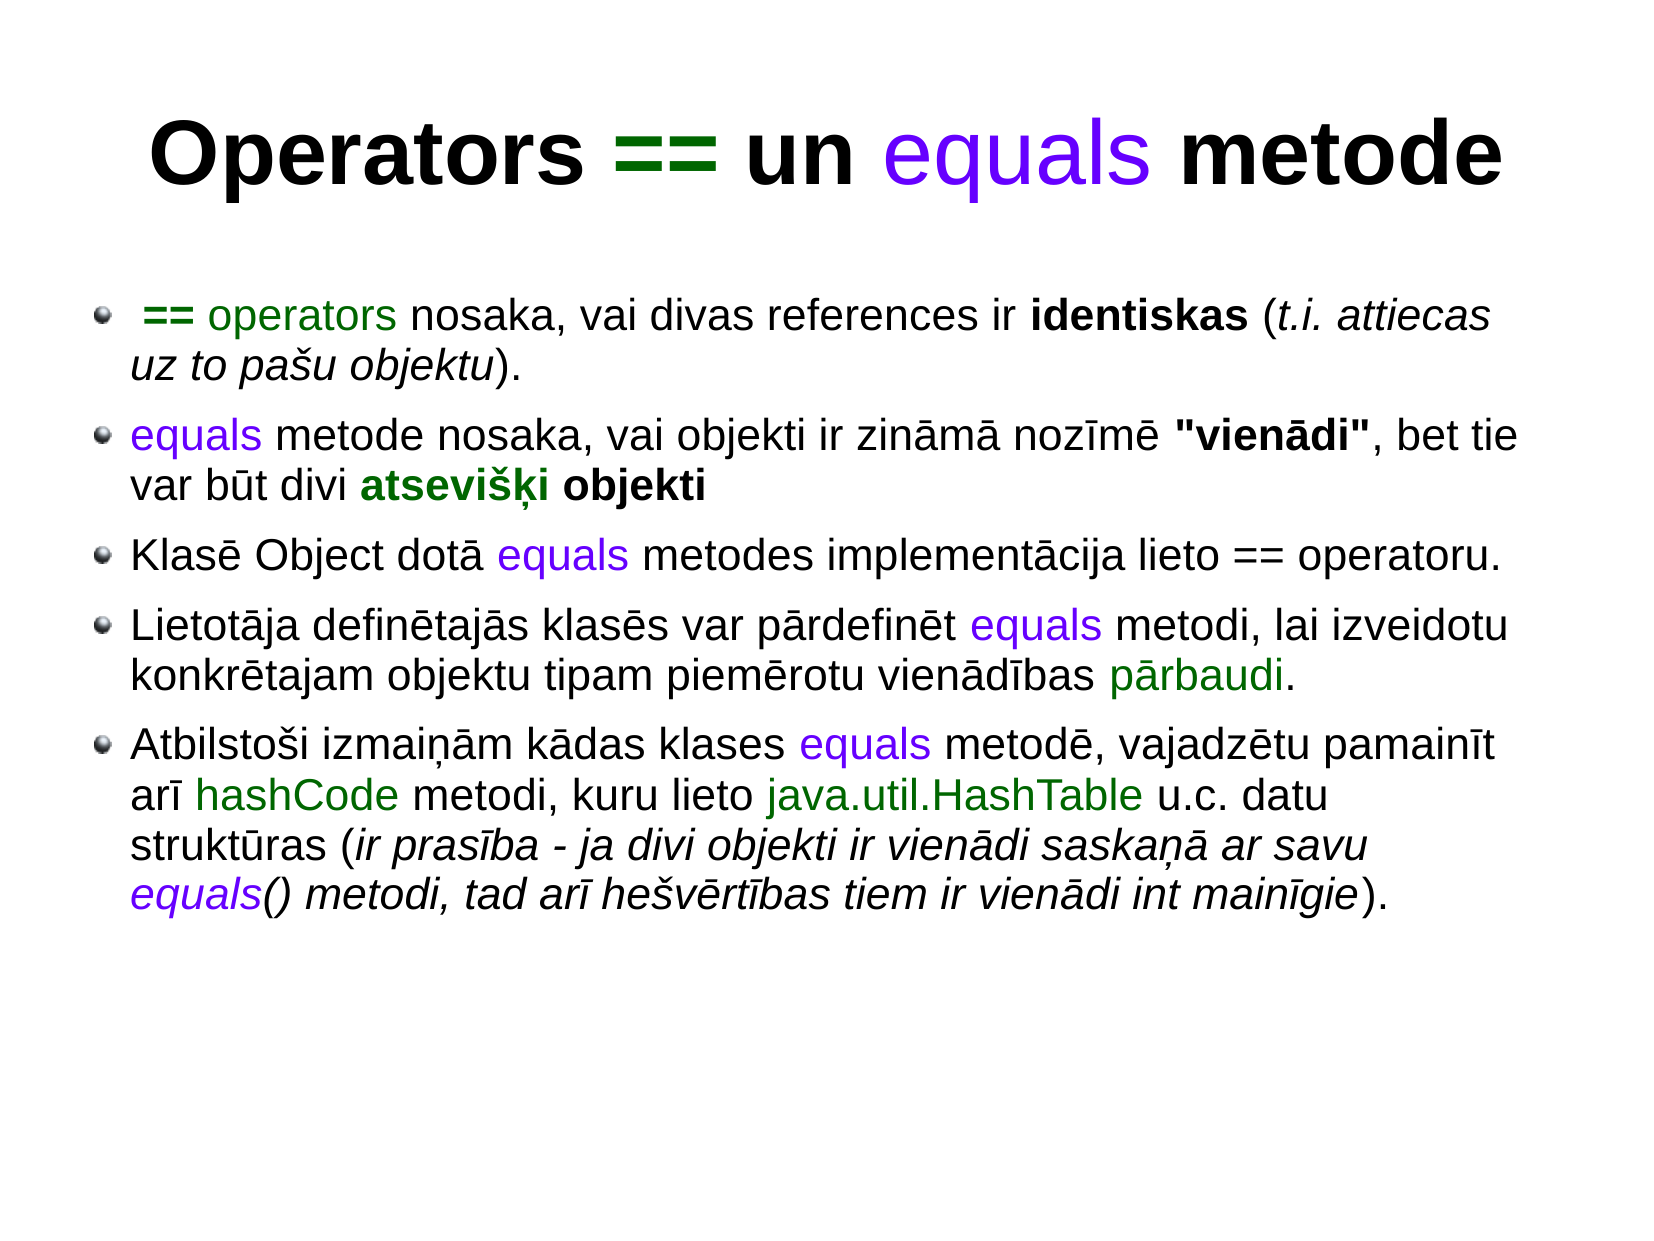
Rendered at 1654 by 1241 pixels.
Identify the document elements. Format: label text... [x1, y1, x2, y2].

title Operators == un equals metode [82, 49, 1571, 257]
list == operators nosaka, vai divas references ir identiskas (t.i. attiecas uz to pašu objektu). equals metode nosaka, vai objekti ir zināmā nozīmē "vienādi", bet tie var būt divi atsevišķi objekti Klasē Object dotā equals metodes implementācija lieto == operatoru. Lietotāja definētajās klasēs var pārdefinēt equals metodi, lai izveidotu konkrētajam objektu tipam piemērotu vienādības pārbaudi. Atbilstoši izmaiņām kādas klases equals metodē, vajadzētu pamainīt arī hashCode metodi, kuru lieto java.util.HashTable u.c. datu struktūras (ir prasība - ja divi objekti ir vienādi saskaņā ar savu equals() metodi, tad arī hešvērtības tiem ir vienādi int mainīgie). [82, 290, 1538, 1010]
